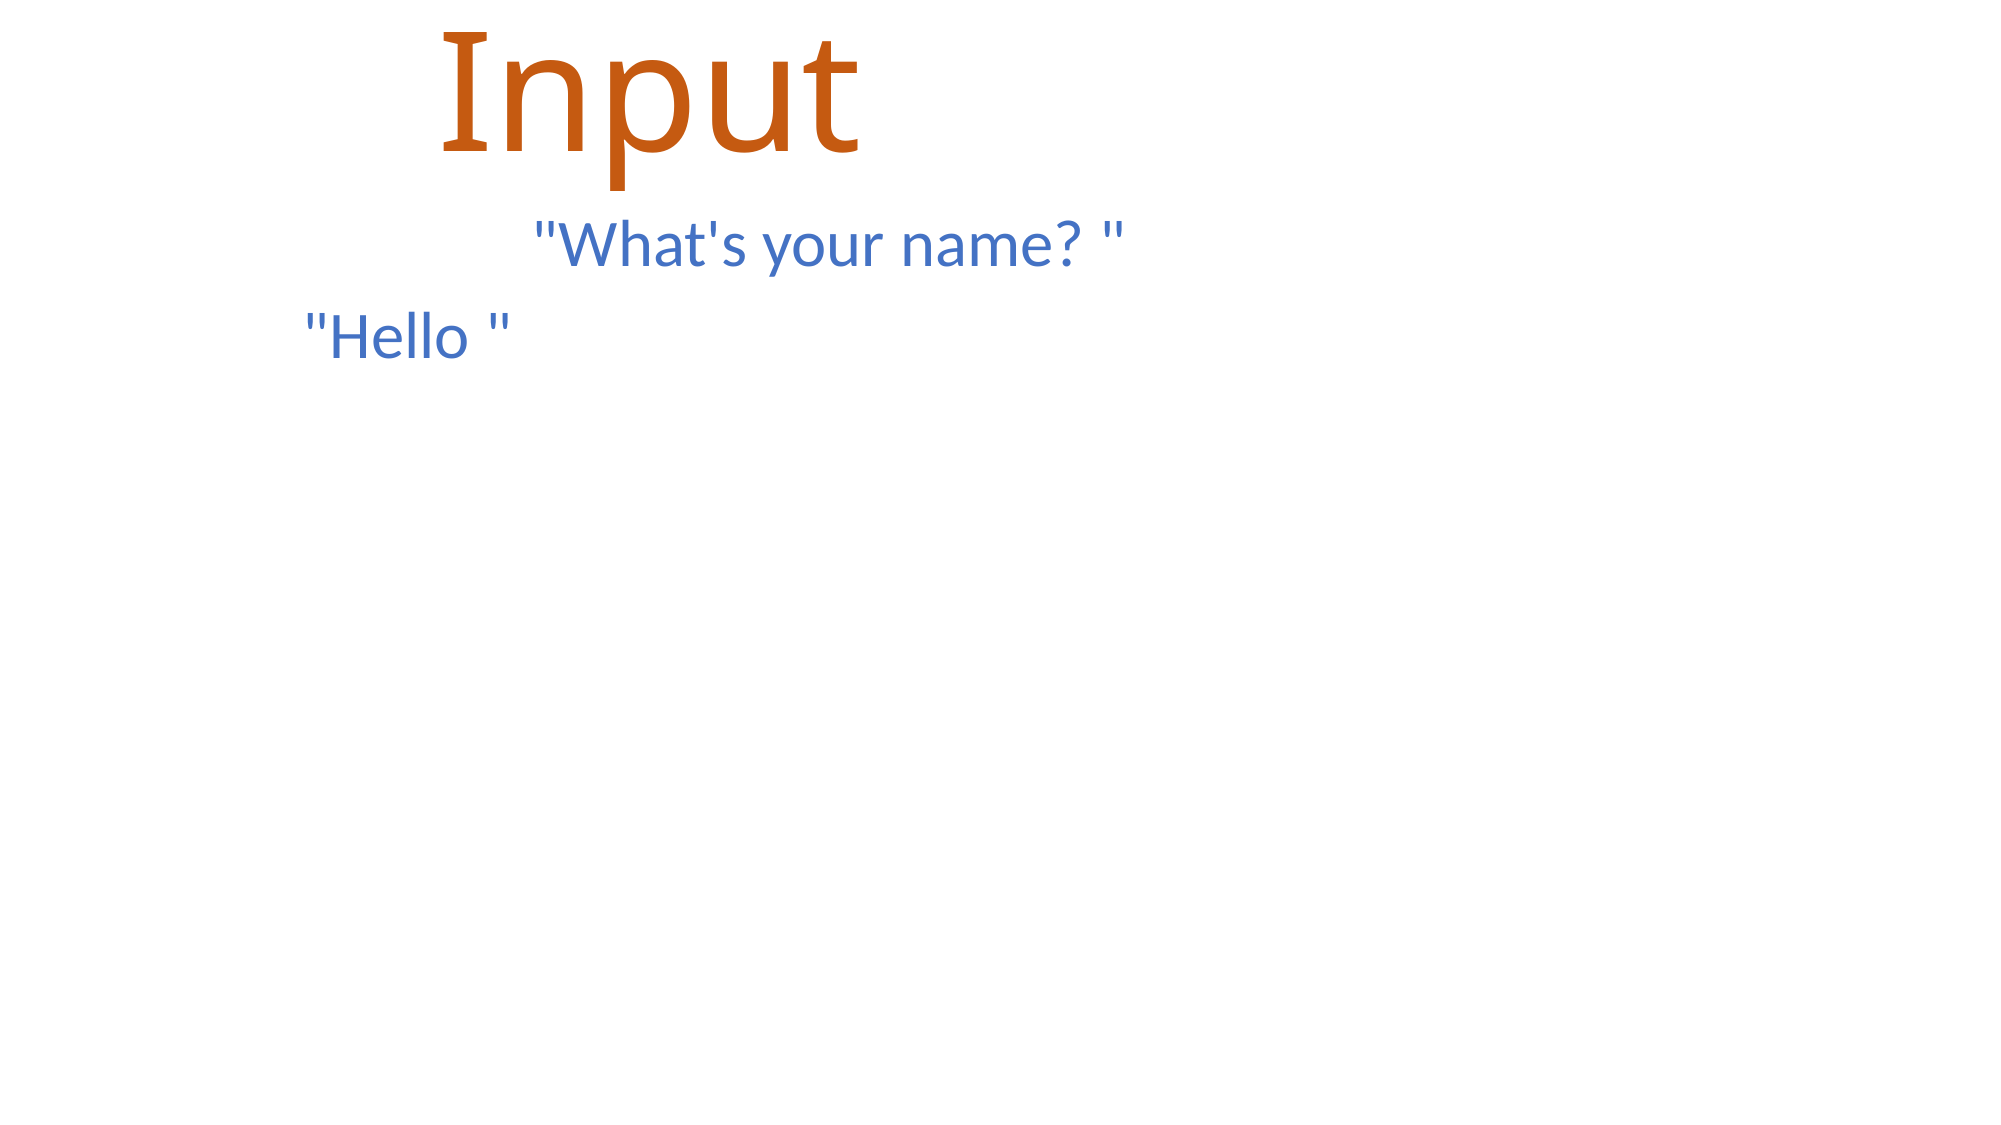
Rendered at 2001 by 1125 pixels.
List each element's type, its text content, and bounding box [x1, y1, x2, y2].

list Input name = input("What's your name? ") print("Hello " + name) [137, 0, 1863, 1014]
